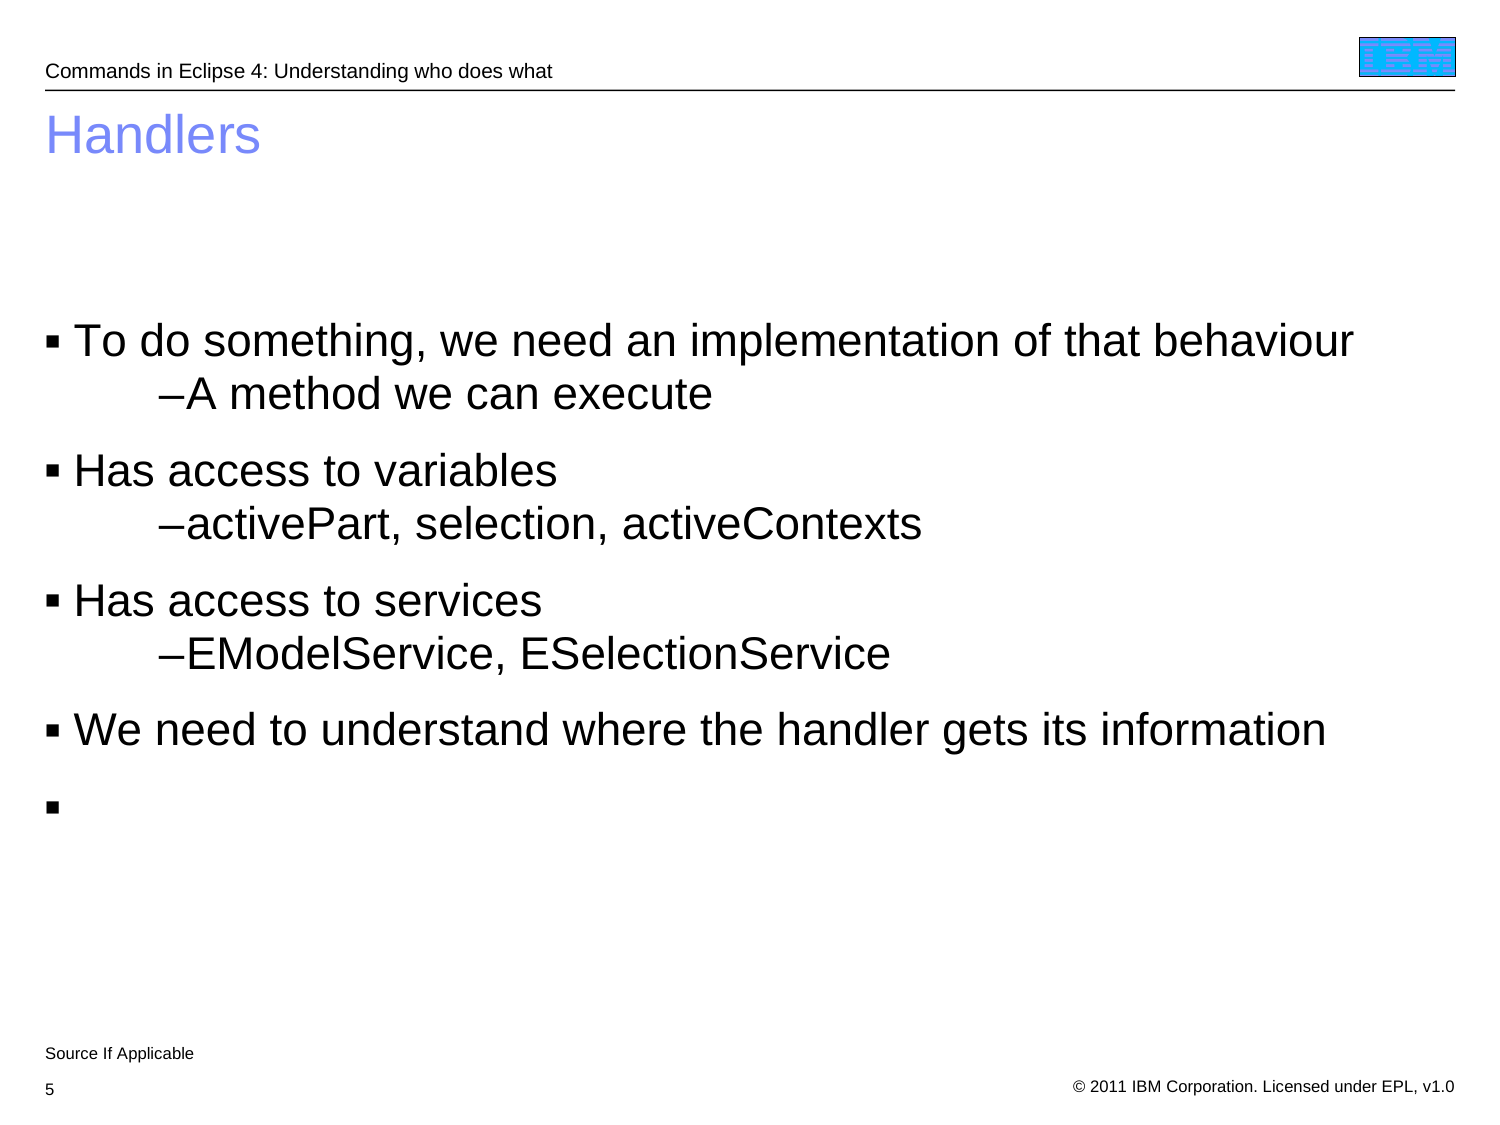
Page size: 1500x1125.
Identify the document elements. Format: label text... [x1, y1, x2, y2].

text_box Commands in Eclipse 4: Understanding who does what [30, 37, 1306, 83]
title Handlers [30, 97, 1456, 218]
text_box Source If Applicable [30, 1021, 1441, 1072]
list To do something, we need an implementation of that behaviour A method we can execute Has access to variables activePart, selection, activeContexts Has access to services EModelService, ESelectionService We need to understand where the handler gets its information [30, 307, 1456, 1058]
